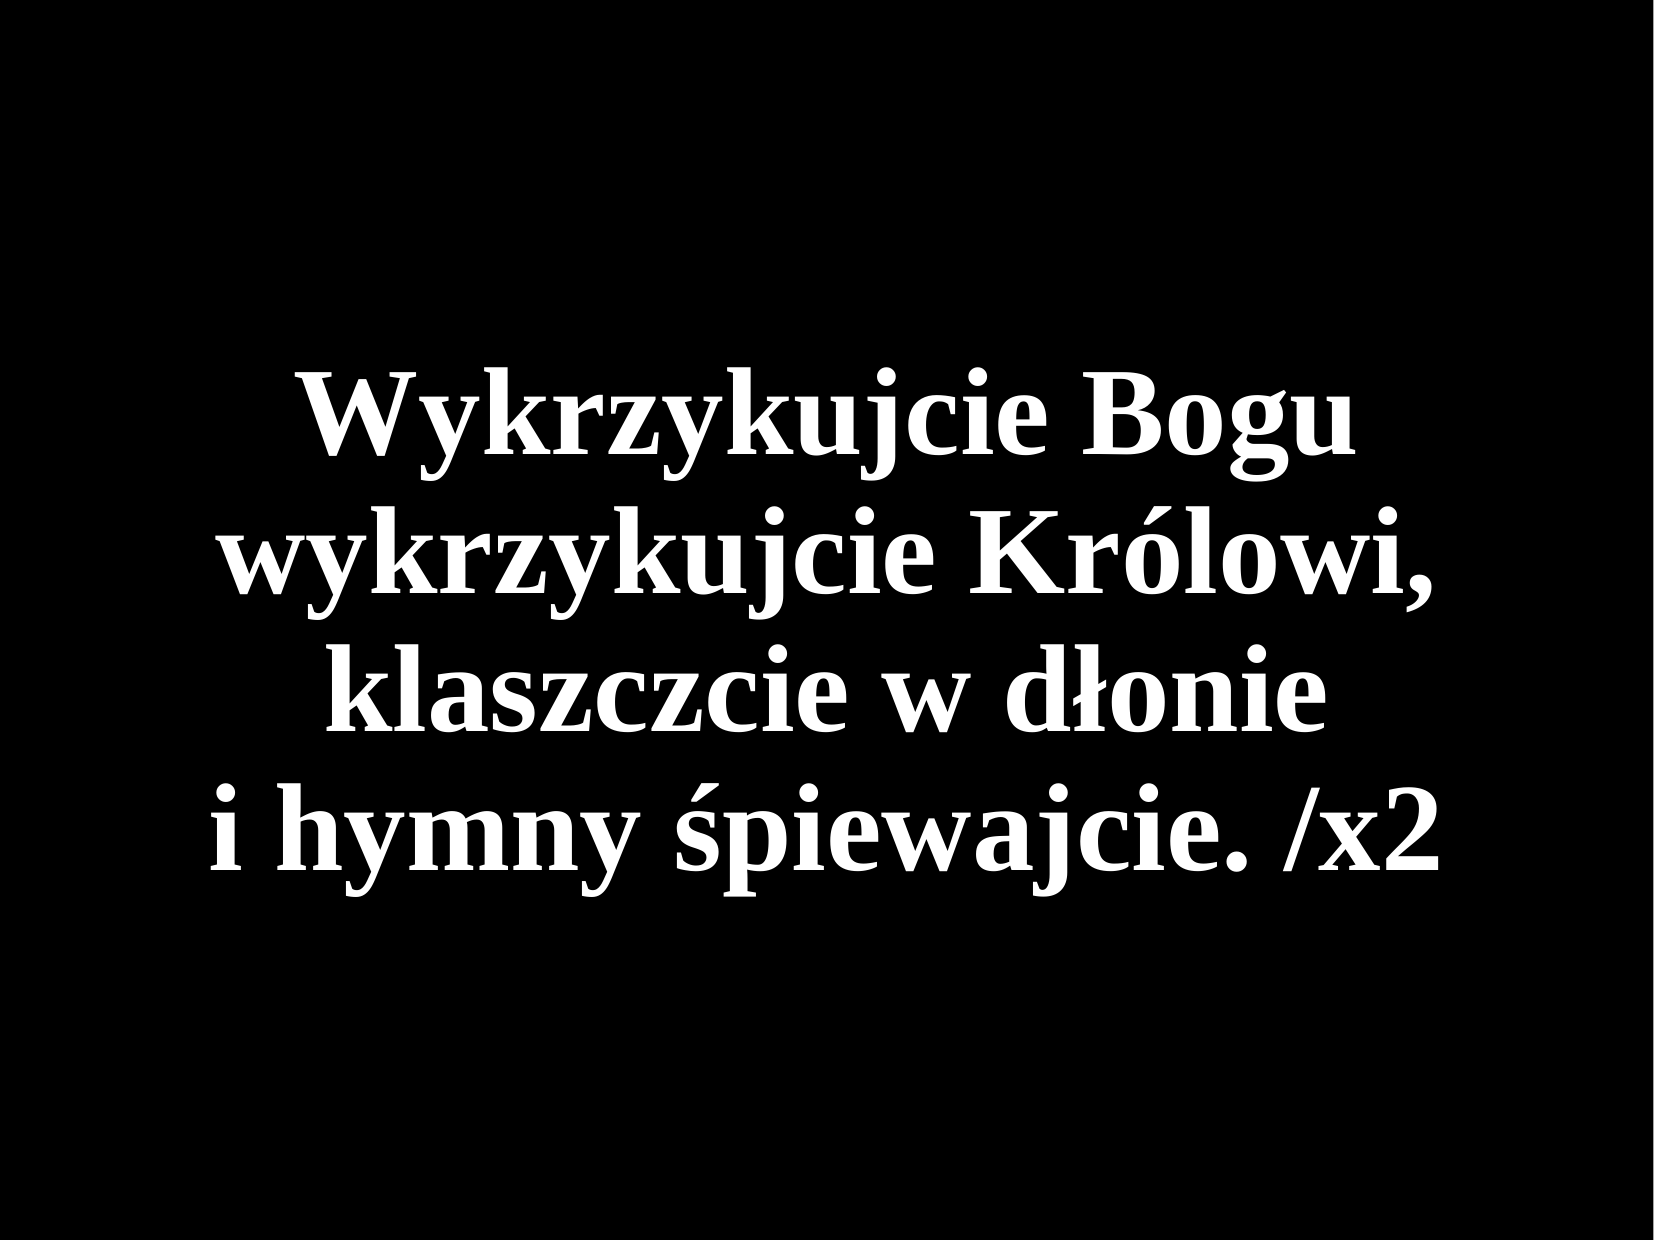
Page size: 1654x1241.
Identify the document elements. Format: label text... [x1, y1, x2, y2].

title Wykrzykujcie Bogu wykrzykujcie Królowi, klaszczcie w dłonie i hymny śpiewajcie. /x2 [0, 0, 1654, 1241]
